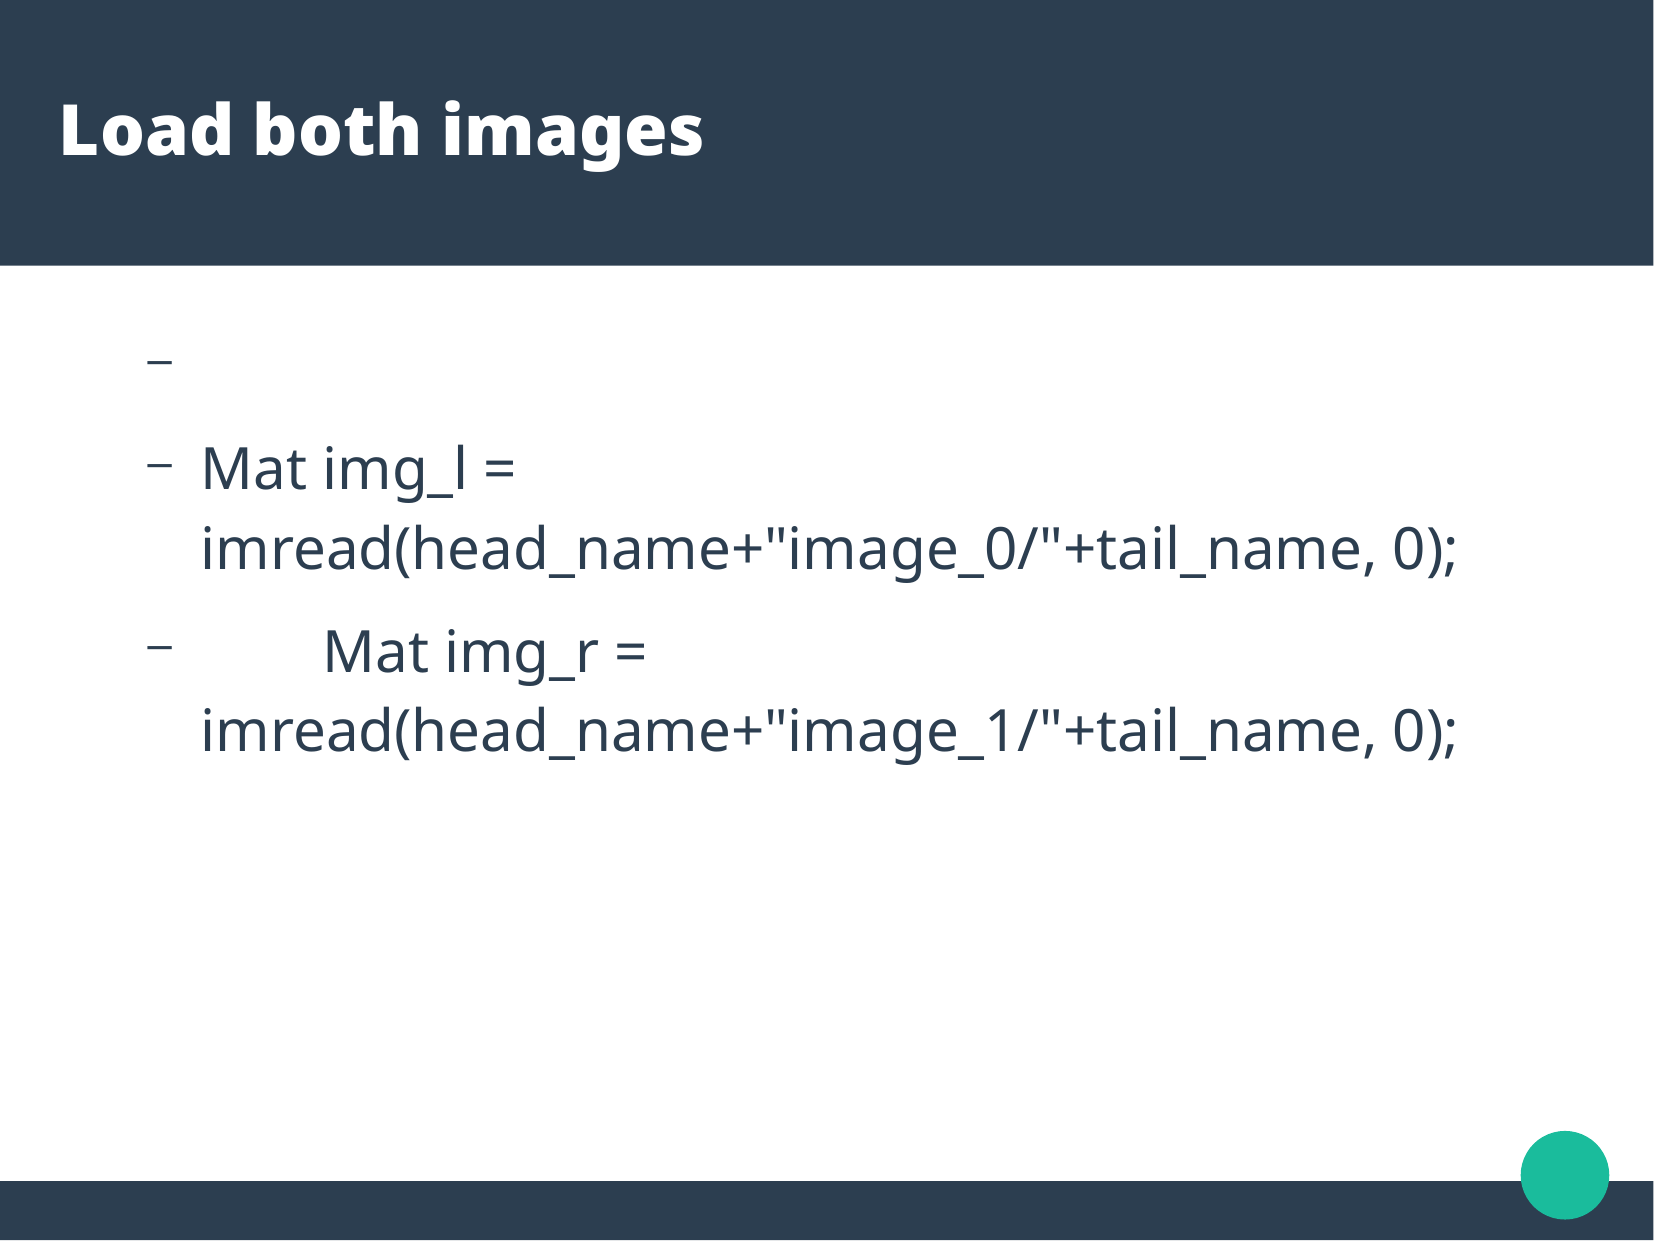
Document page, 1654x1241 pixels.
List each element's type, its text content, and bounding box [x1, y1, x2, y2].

title Load both images [59, 49, 1595, 207]
list Mat img_l = imread(head_name+"image_0/"+tail_name, 0); Mat img_r = imread(head_name+"image_1/"+tail_name, 0); [59, 324, 1595, 1152]
